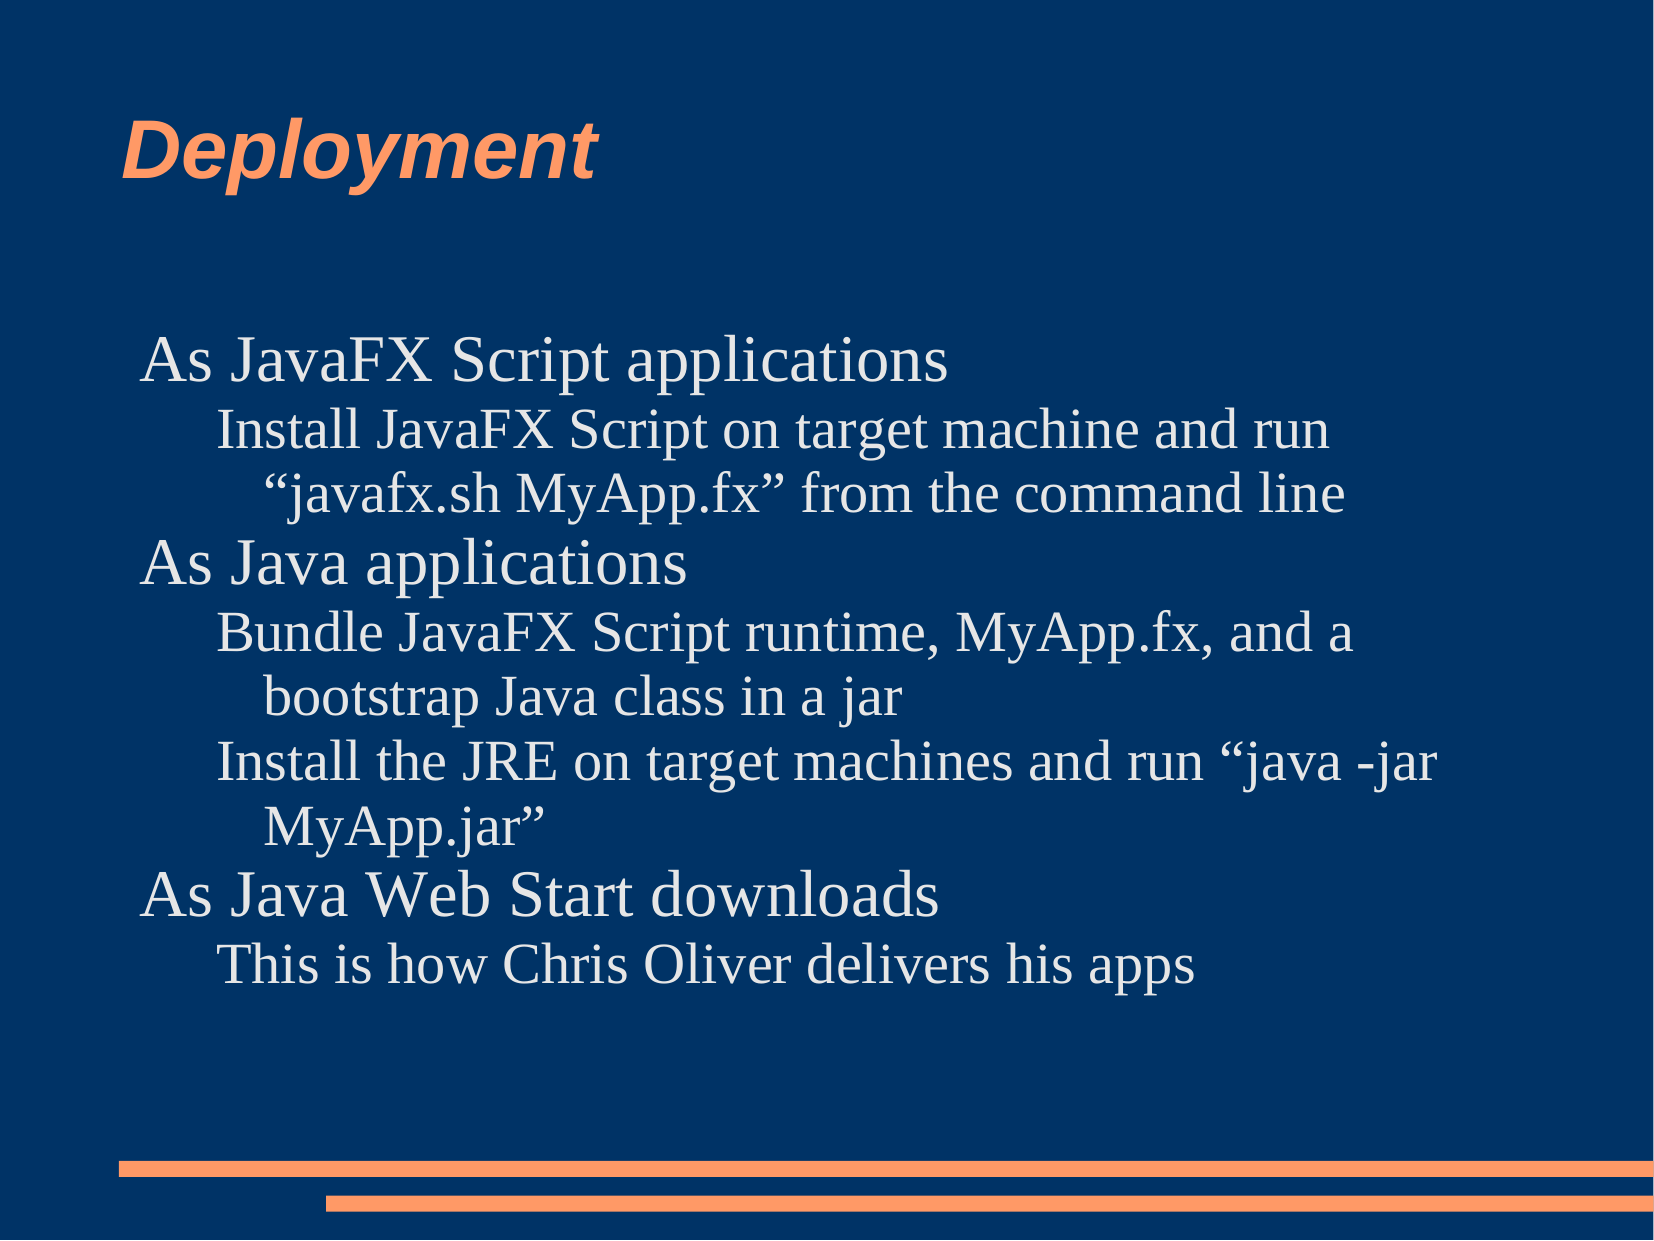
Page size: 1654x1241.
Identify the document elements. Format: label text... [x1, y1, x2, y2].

list As JavaFX Script applications Install JavaFX Script on target machine and run “javafx.sh MyApp.fx” from the command line As Java applications Bundle JavaFX Script runtime, MyApp.fx, and a bootstrap Java class in a jar Install the JRE on target machines and run “java -jar MyApp.jar” As Java Web Start downloads This is how Chris Oliver delivers his apps [121, 322, 1561, 1133]
title Deployment [121, 46, 1534, 254]
